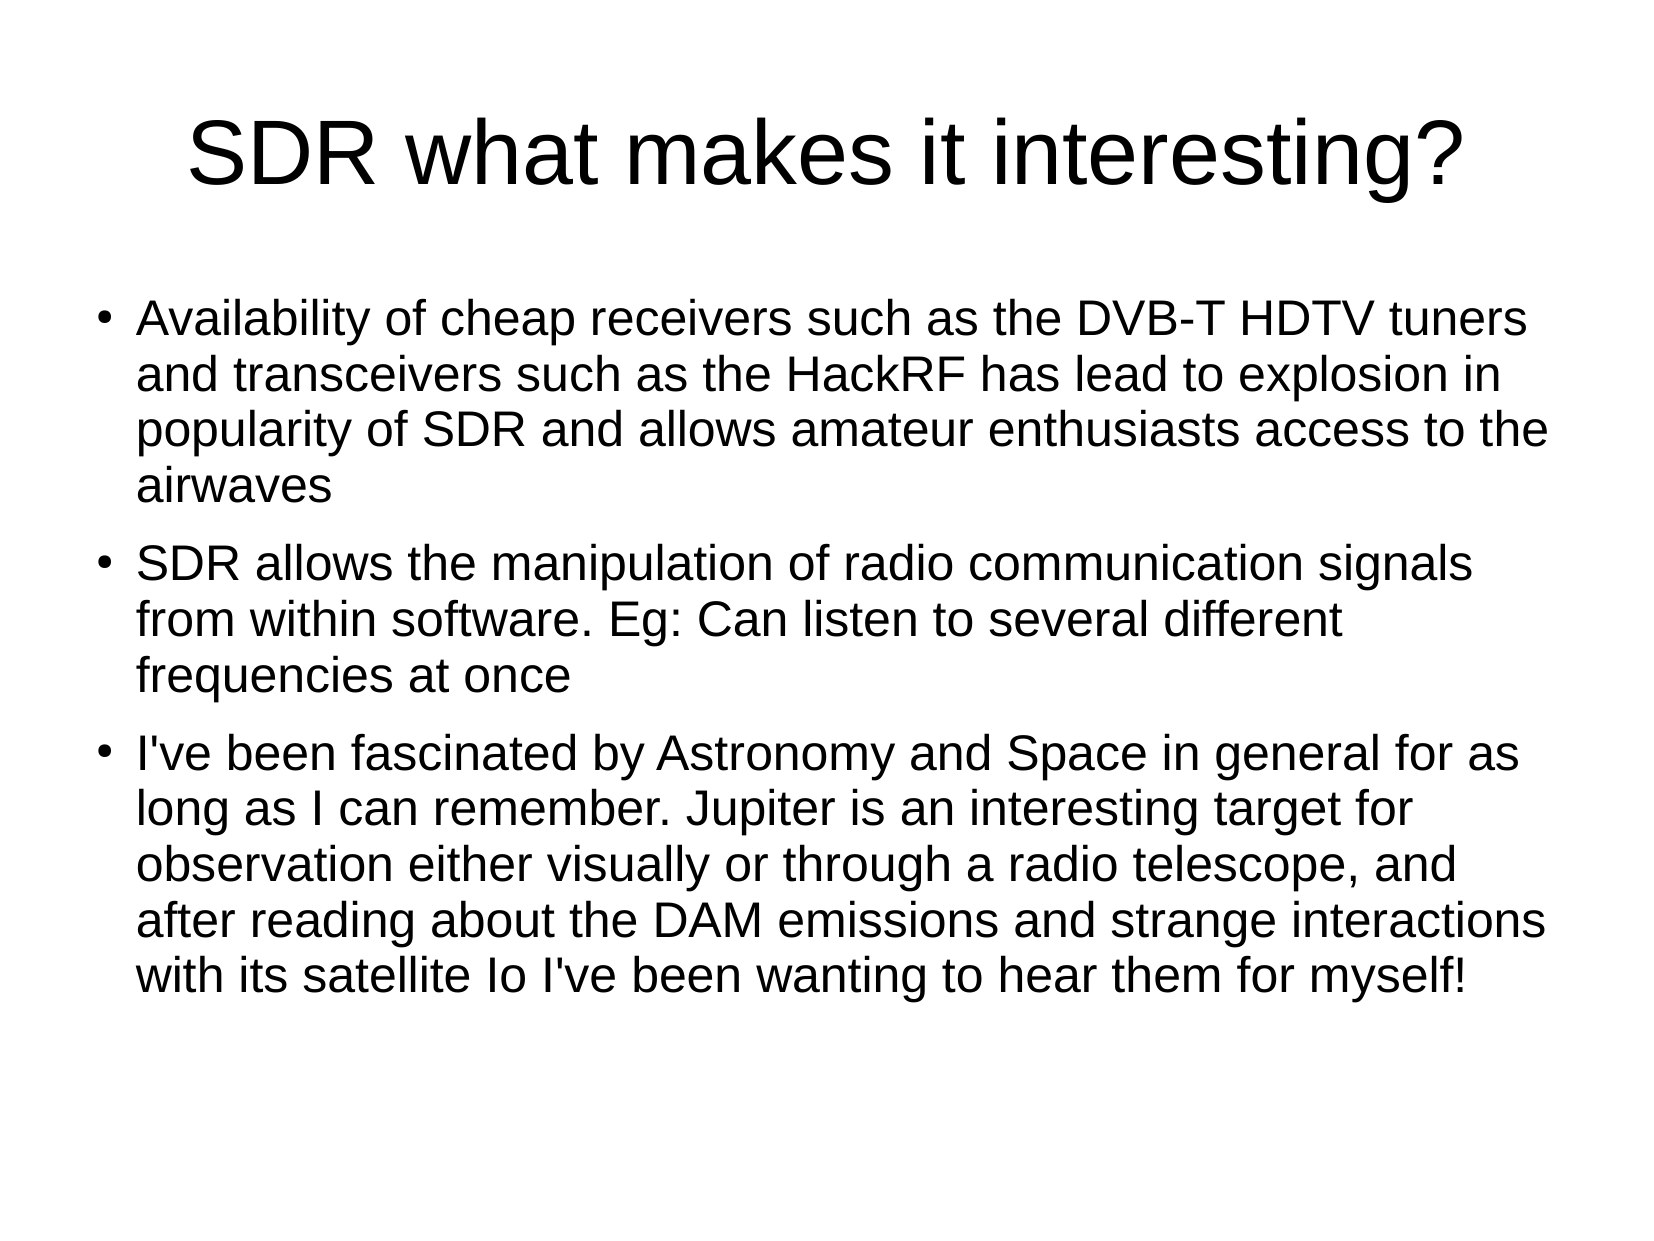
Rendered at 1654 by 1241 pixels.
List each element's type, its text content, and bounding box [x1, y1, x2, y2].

list Availability of cheap receivers such as the DVB-T HDTV tuners and transceivers such as the HackRF has lead to explosion in popularity of SDR and allows amateur enthusiasts access to the airwaves SDR allows the manipulation of radio communication signals from within software. Eg: Can listen to several different frequencies at once I've been fascinated by Astronomy and Space in general for as long as I can remember. Jupiter is an interesting target for observation either visually or through a radio telescope, and after reading about the DAM emissions and strange interactions with its satellite Io I've been wanting to hear them for myself! [82, 290, 1571, 1010]
title SDR what makes it interesting? [82, 49, 1571, 257]
